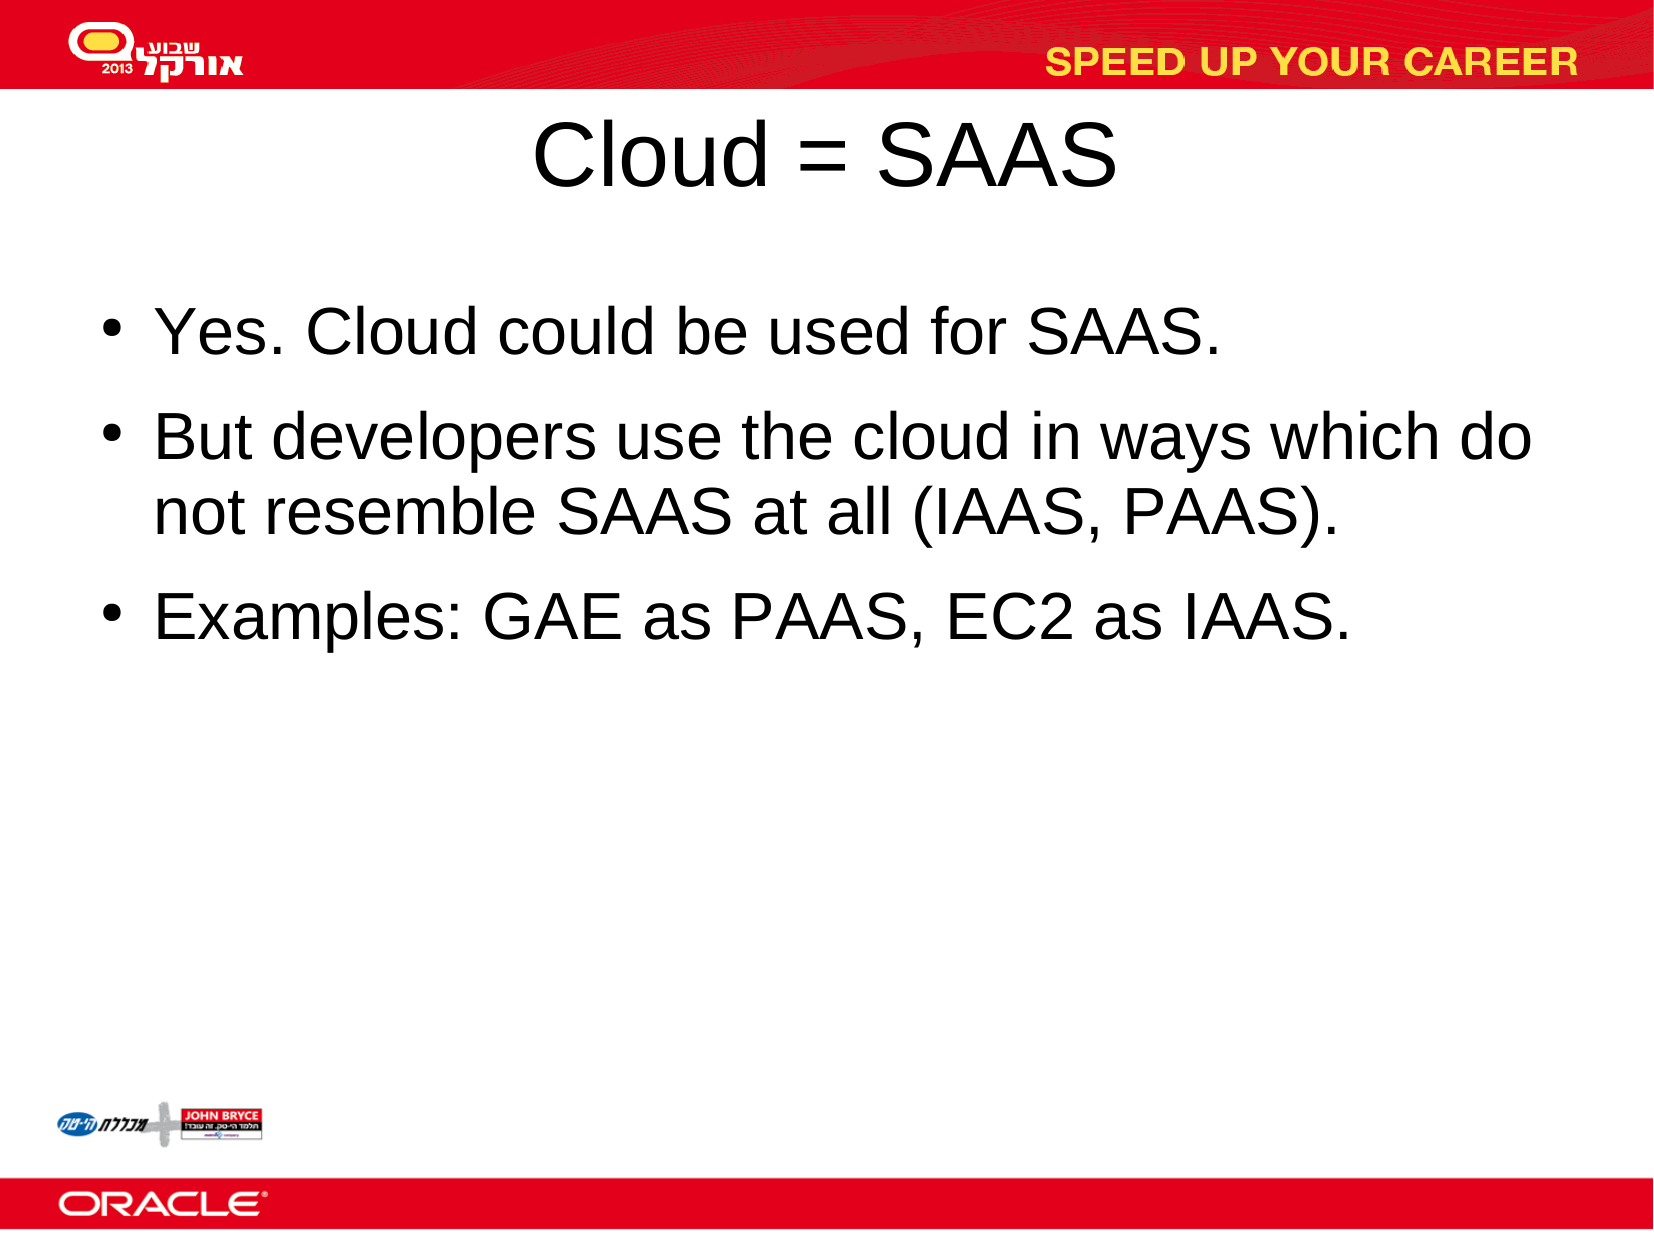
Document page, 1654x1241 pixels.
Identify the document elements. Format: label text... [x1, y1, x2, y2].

list Yes. Cloud could be used for SAAS. But developers use the cloud in ways which do not resemble SAAS at all (IAAS, PAAS). Examples: GAE as PAAS, EC2 as IAAS. [82, 290, 1538, 1010]
title Cloud = SAAS [82, 49, 1571, 257]
picture [0, 0, 1654, 89]
picture [0, 1087, 1653, 1240]
